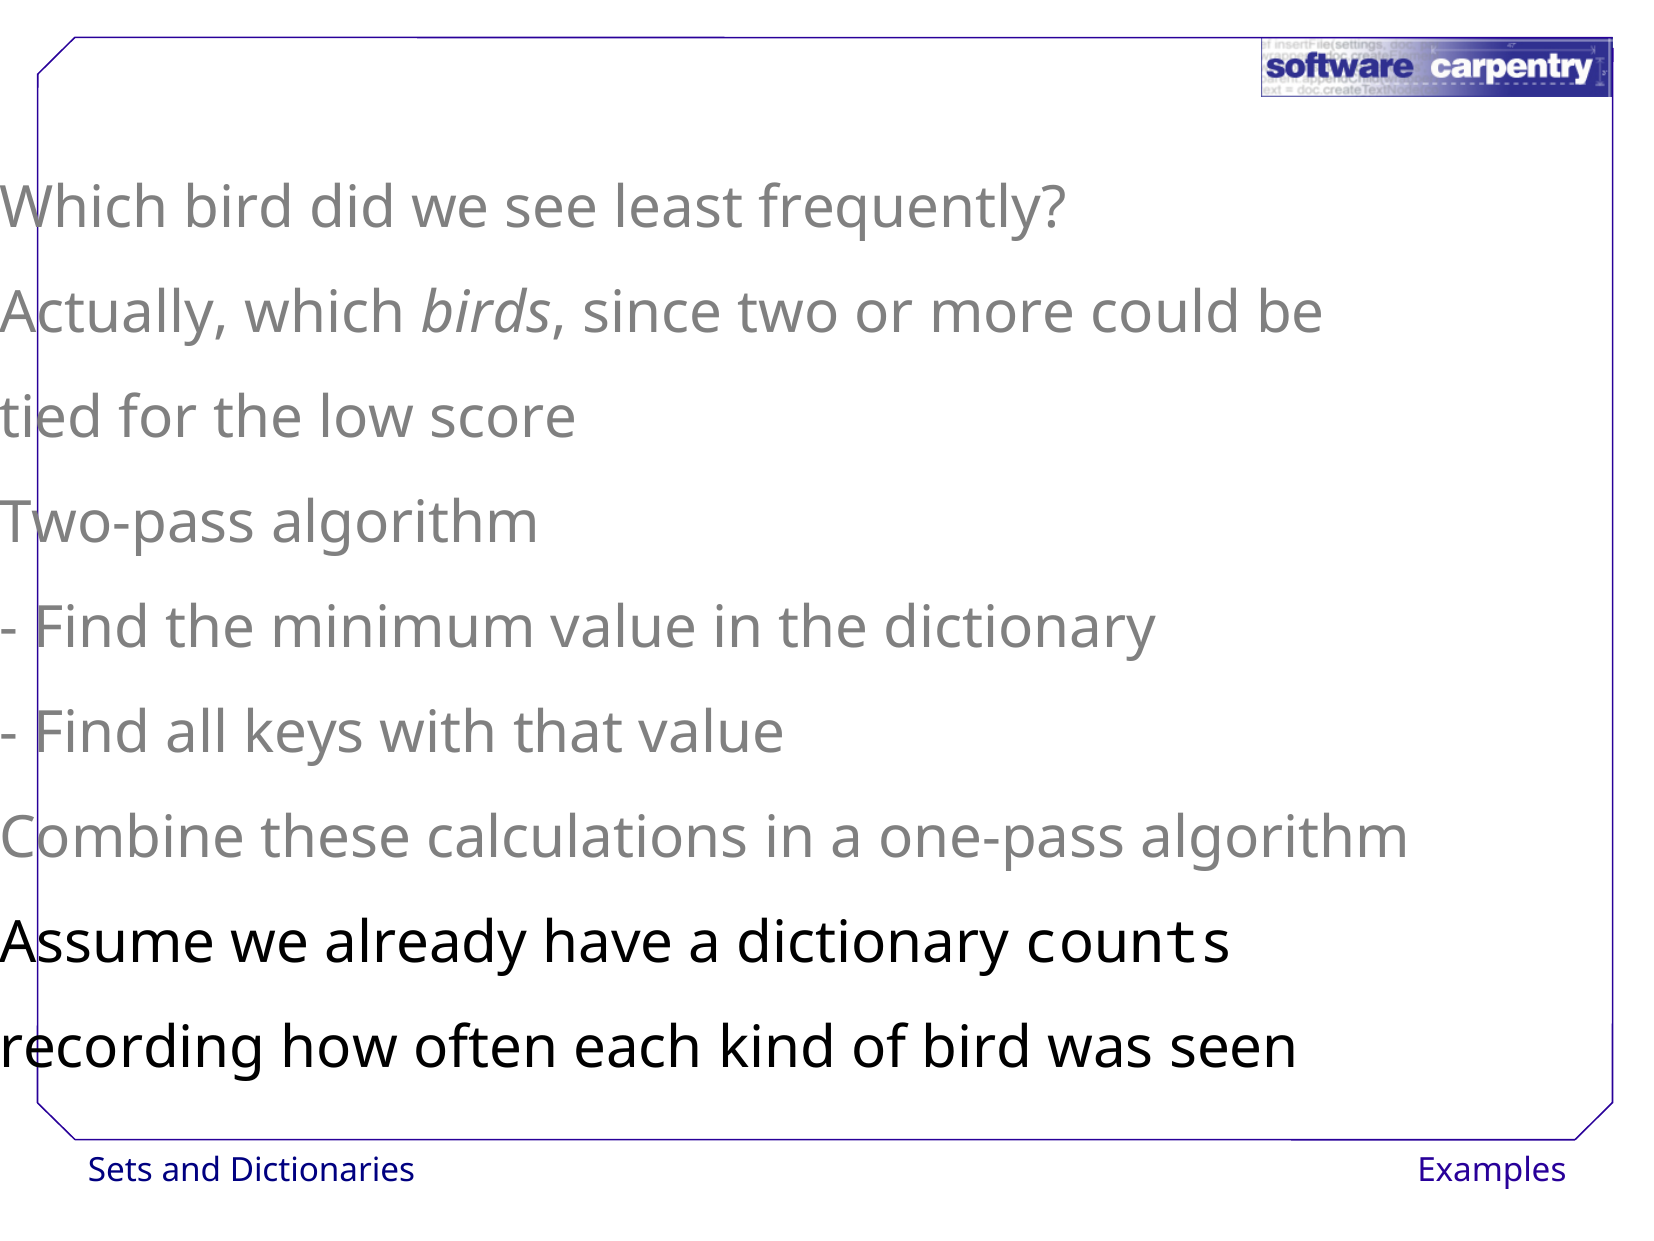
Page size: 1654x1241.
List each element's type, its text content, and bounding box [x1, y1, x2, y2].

text_box Which bird did we see least frequently? Actually, which birds, since two or more could be tied for the low score Two-pass algorithm - Find the minimum value in the dictionary - Find all keys with that value Combine these calculations in a one-pass algorithm Assume we already have a dictionary counts recording how often each kind of bird was seen [0, 126, 1576, 1087]
picture [1261, 39, 1613, 97]
